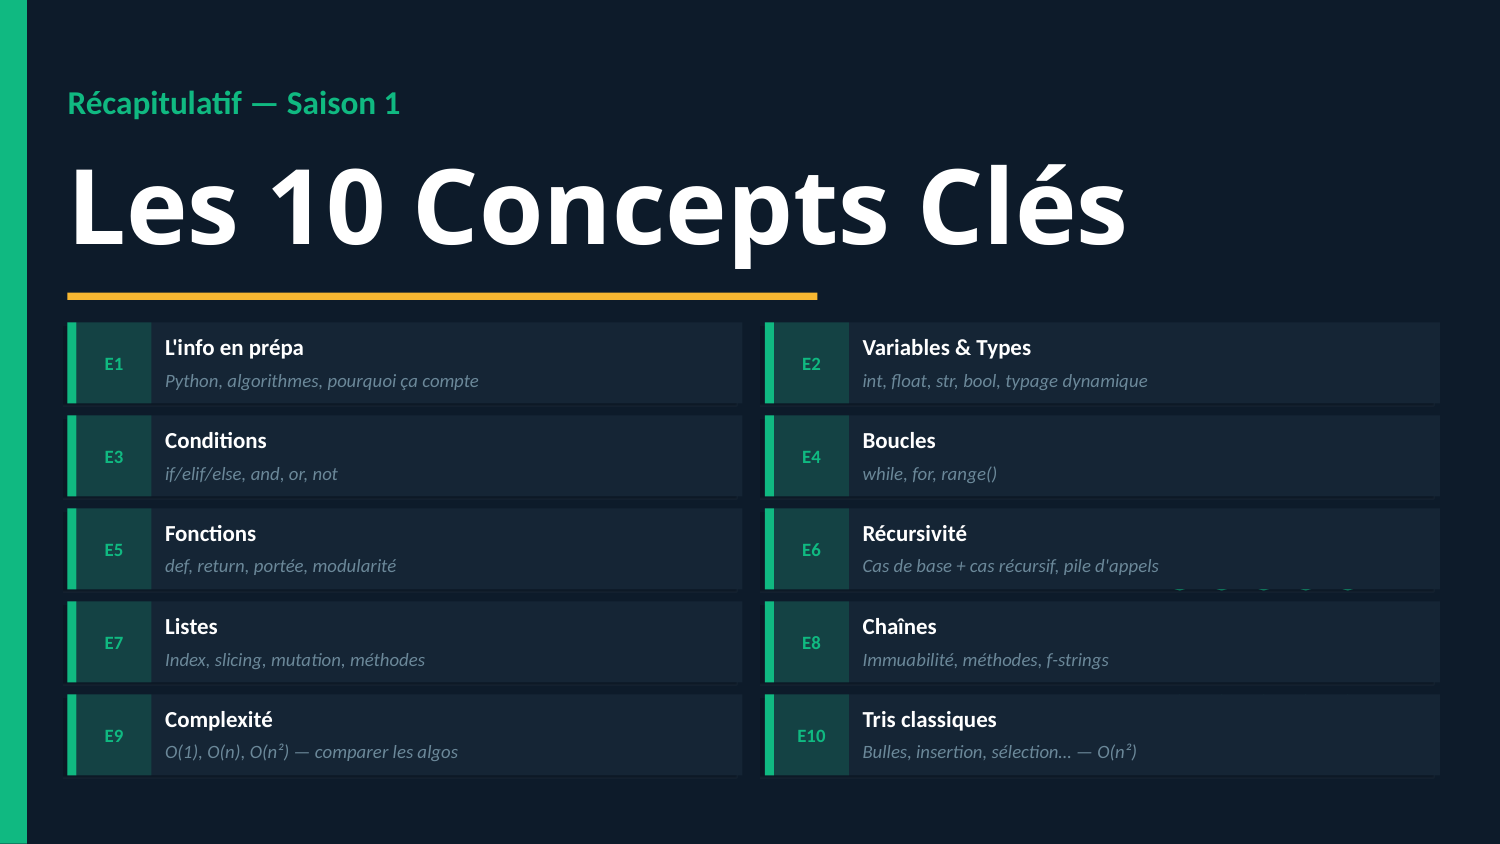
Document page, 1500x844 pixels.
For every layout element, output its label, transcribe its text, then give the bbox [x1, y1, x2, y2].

text_box Boucles [862, 421, 1418, 457]
text_box [849, 322, 1440, 404]
text_box [67, 322, 76, 404]
text_box Variables & Types [862, 328, 1418, 364]
text_box [67, 601, 76, 683]
text_box Cas de base + cas récursif, pile d'appels [862, 550, 1418, 581]
text_box E1 [76, 322, 152, 404]
text_box E2 [773, 322, 849, 404]
text_box Récursivité [862, 514, 1418, 550]
text_box [764, 322, 773, 404]
text_box [67, 508, 76, 590]
text_box [67, 694, 76, 776]
text_box def, return, portée, modularité [164, 550, 720, 581]
text_box E5 [76, 508, 152, 590]
text_box Récapitulatif — Saison 1 [67, 67, 1418, 127]
text_box [152, 322, 743, 404]
text_box Tris classiques [862, 700, 1418, 736]
text_box Les 10 Concepts Clés [67, 127, 1418, 278]
text_box E10 [773, 694, 849, 776]
text_box E4 [773, 415, 849, 497]
text_box while, for, range() [862, 457, 1418, 488]
text_box [849, 508, 1440, 590]
text_box E6 [773, 508, 849, 590]
text_box [152, 601, 743, 683]
text_box E8 [773, 601, 849, 683]
text_box Complexité [164, 700, 720, 736]
text_box [152, 415, 743, 497]
text_box E3 [76, 415, 152, 497]
text_box Fonctions [164, 514, 720, 550]
text_box [849, 601, 1440, 683]
text_box [764, 694, 773, 776]
text_box [0, 0, 27, 844]
text_box if/elif/else, and, or, not [164, 457, 720, 488]
text_box int, float, str, bool, typage dynamique [862, 364, 1418, 395]
text_box Python, algorithmes, pourquoi ça compte [164, 364, 720, 395]
text_box [764, 601, 773, 683]
text_box [67, 415, 76, 497]
text_box [764, 415, 773, 497]
text_box Chaînes [862, 607, 1418, 643]
text_box Listes [164, 607, 720, 643]
text_box [152, 694, 743, 776]
text_box Conditions [164, 421, 720, 457]
text_box [849, 694, 1440, 776]
text_box E7 [76, 601, 152, 683]
text_box Bulles, insertion, sélection… — O(n²) [862, 736, 1418, 767]
text_box [764, 508, 773, 590]
text_box L'info en prépa [164, 328, 720, 364]
text_box O(1), O(n), O(n²) — comparer les algos [164, 736, 720, 767]
text_box [849, 415, 1440, 497]
text_box Index, slicing, mutation, méthodes [164, 643, 720, 674]
text_box Immuabilité, méthodes, f-strings [862, 643, 1418, 674]
text_box [67, 292, 818, 300]
text_box E9 [76, 694, 152, 776]
text_box [152, 508, 743, 590]
